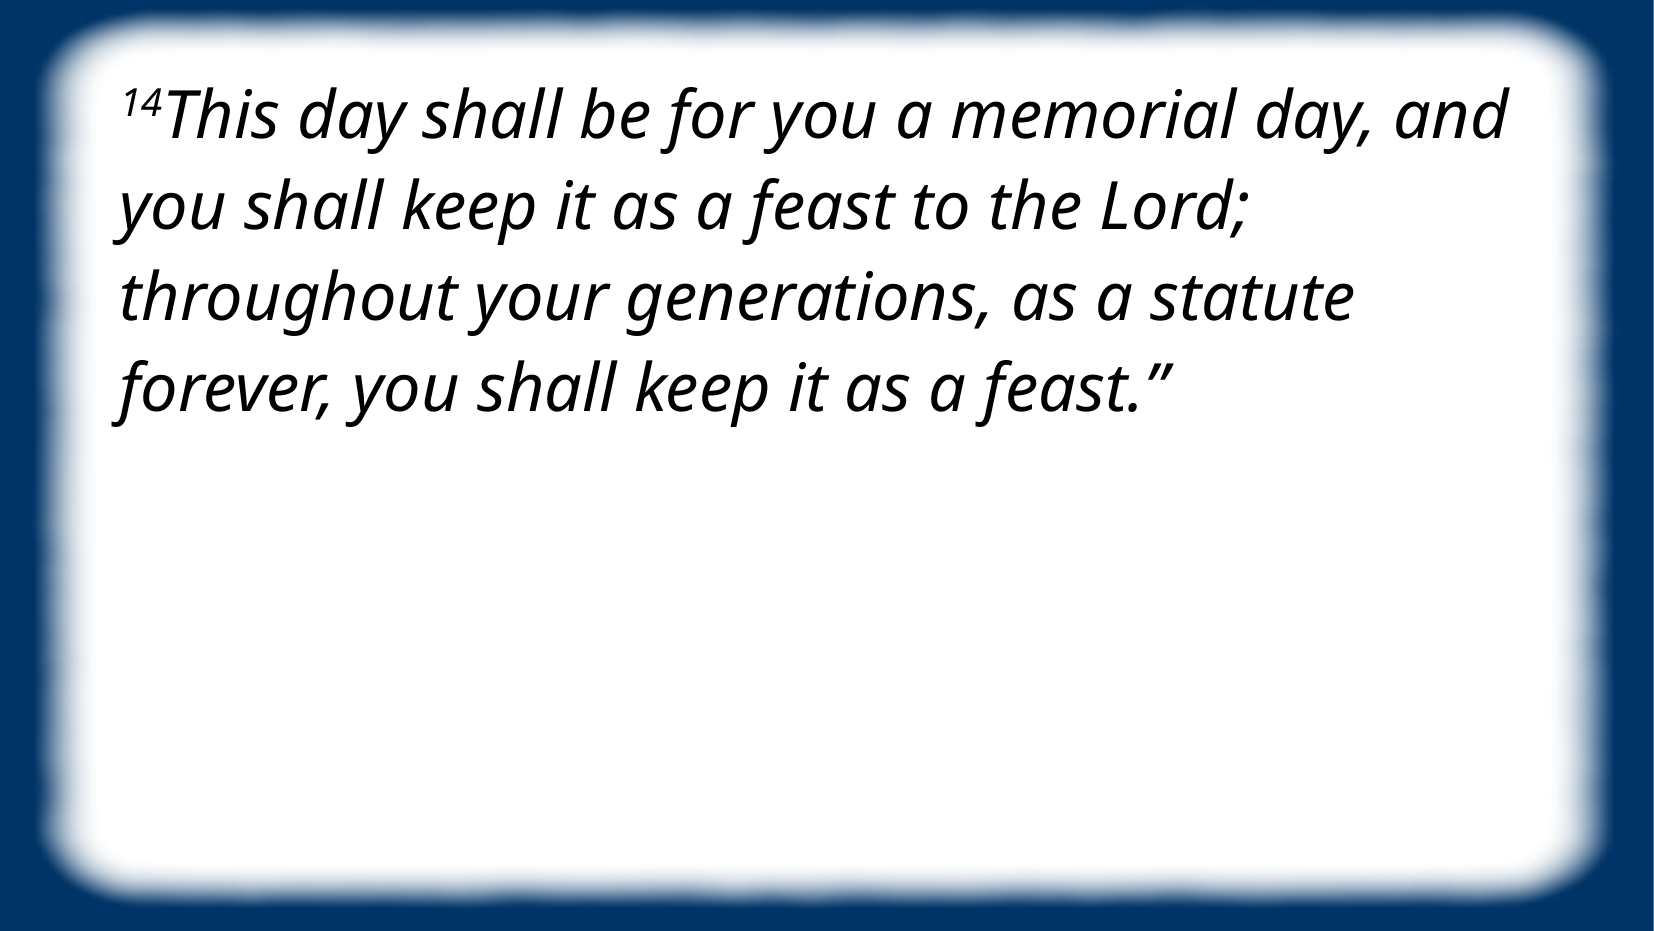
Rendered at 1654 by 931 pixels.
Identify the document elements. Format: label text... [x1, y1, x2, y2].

picture [0, 0, 1654, 931]
text_box 14This day shall be for you a memorial day, and you shall keep it as a feast to the Lord; throughout your generations, as a statute forever, you shall keep it as a feast.” [105, 60, 1561, 436]
